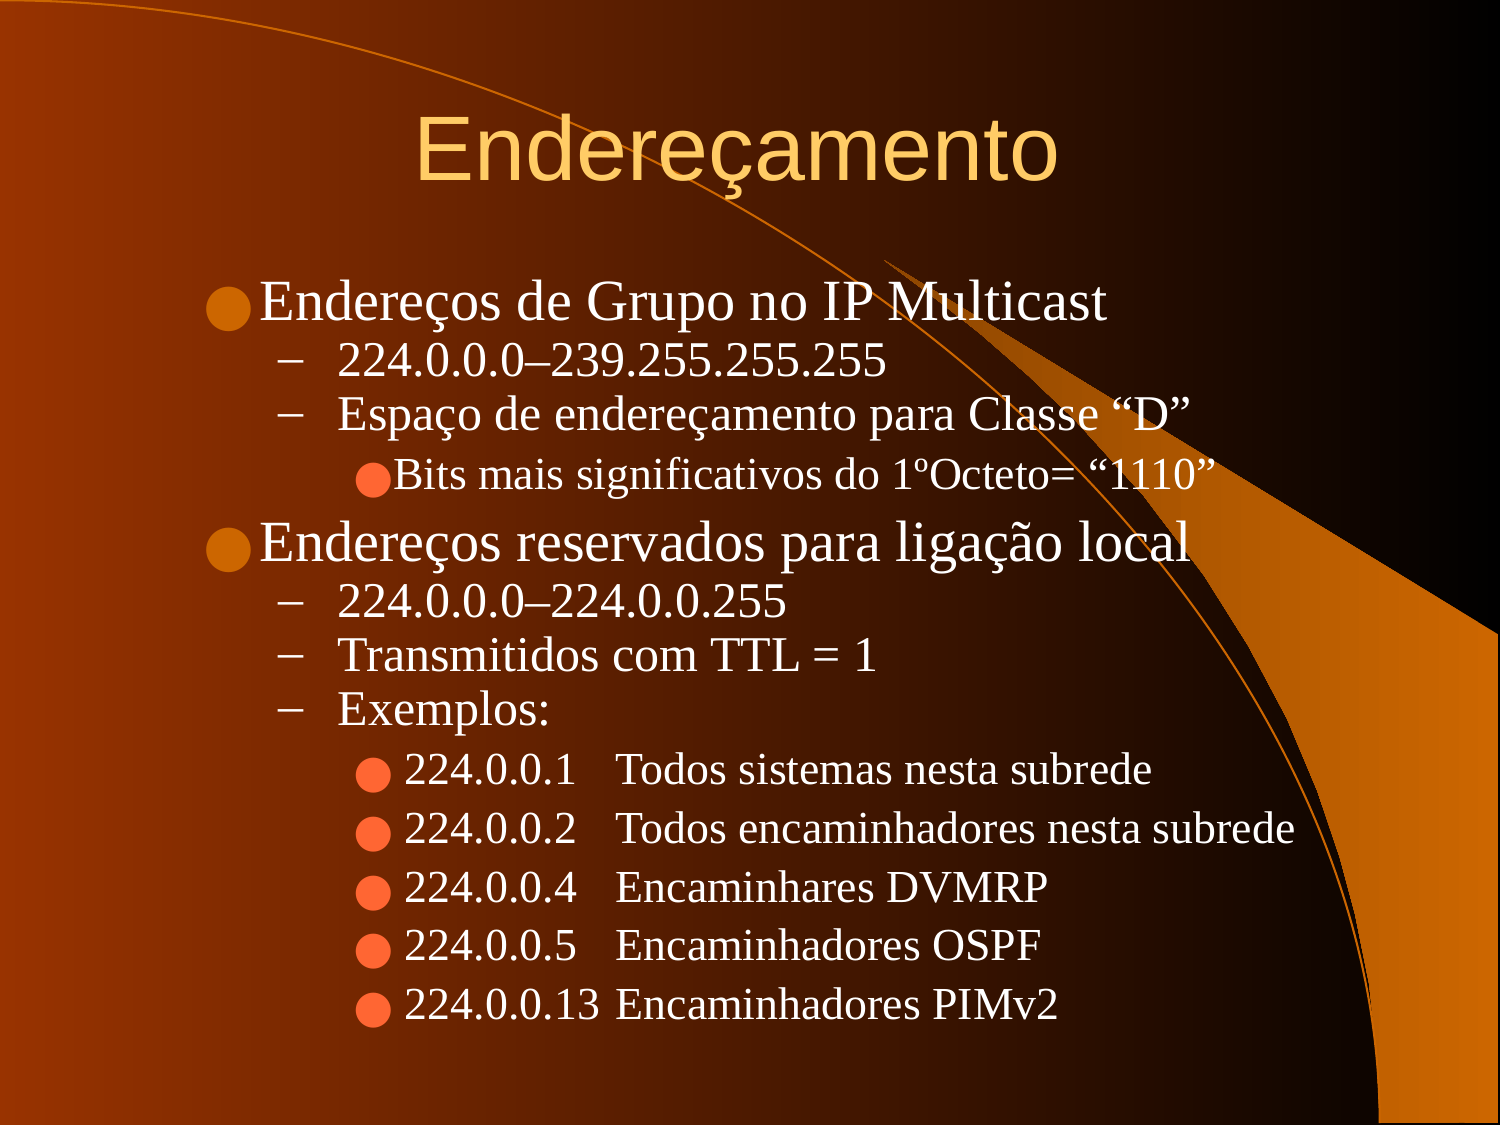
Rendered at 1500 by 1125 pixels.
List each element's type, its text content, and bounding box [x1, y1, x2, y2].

list Endereços de Grupo no IP Multicast 224.0.0.0–239.255.255.255 Espaço de endereçamento para Classe “D” Bits mais significativos do 1ºOcteto= “1110” Endereços reservados para ligação local 224.0.0.0–224.0.0.255 Transmitidos com TTL = 1 Exemplos: 224.0.0.1 Todos sistemas nesta subrede 224.0.0.2 Todos encaminhadores nesta subrede 224.0.0.4 Encaminhares DVMRP 224.0.0.5 Encaminhadores OSPF 224.0.0.13 Encaminhadores PIMv2 [75, 262, 1425, 1037]
title Endereçamento [112, 50, 1388, 238]
